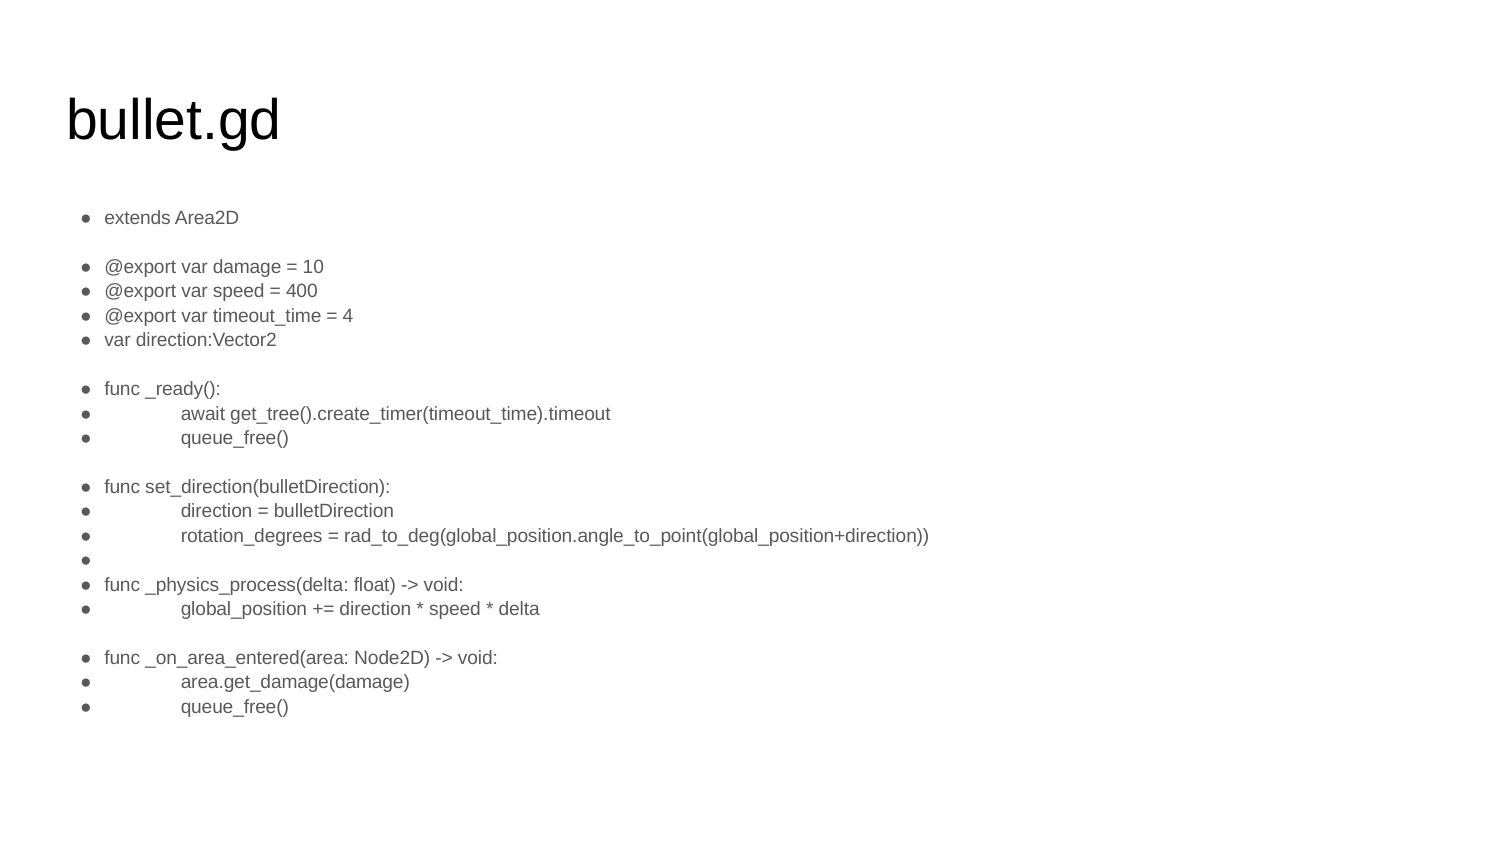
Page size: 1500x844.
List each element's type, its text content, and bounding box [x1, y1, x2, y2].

title bullet.gd [51, 72, 1449, 167]
list extends Area2D @export var damage = 10 @export var speed = 400 @export var timeout_time = 4 var direction:Vector2 func _ready(): await get_tree().create_timer(timeout_time).timeout queue_free() func set_direction(bulletDirection): direction = bulletDirection rotation_degrees = rad_to_deg(global_position.angle_to_point(global_position+direction)) func _physics_process(delta: float) -> void: global_position += direction * speed * delta func _on_area_entered(area: Node2D) -> void: area.get_damage(damage) queue_free() [51, 189, 1449, 750]
